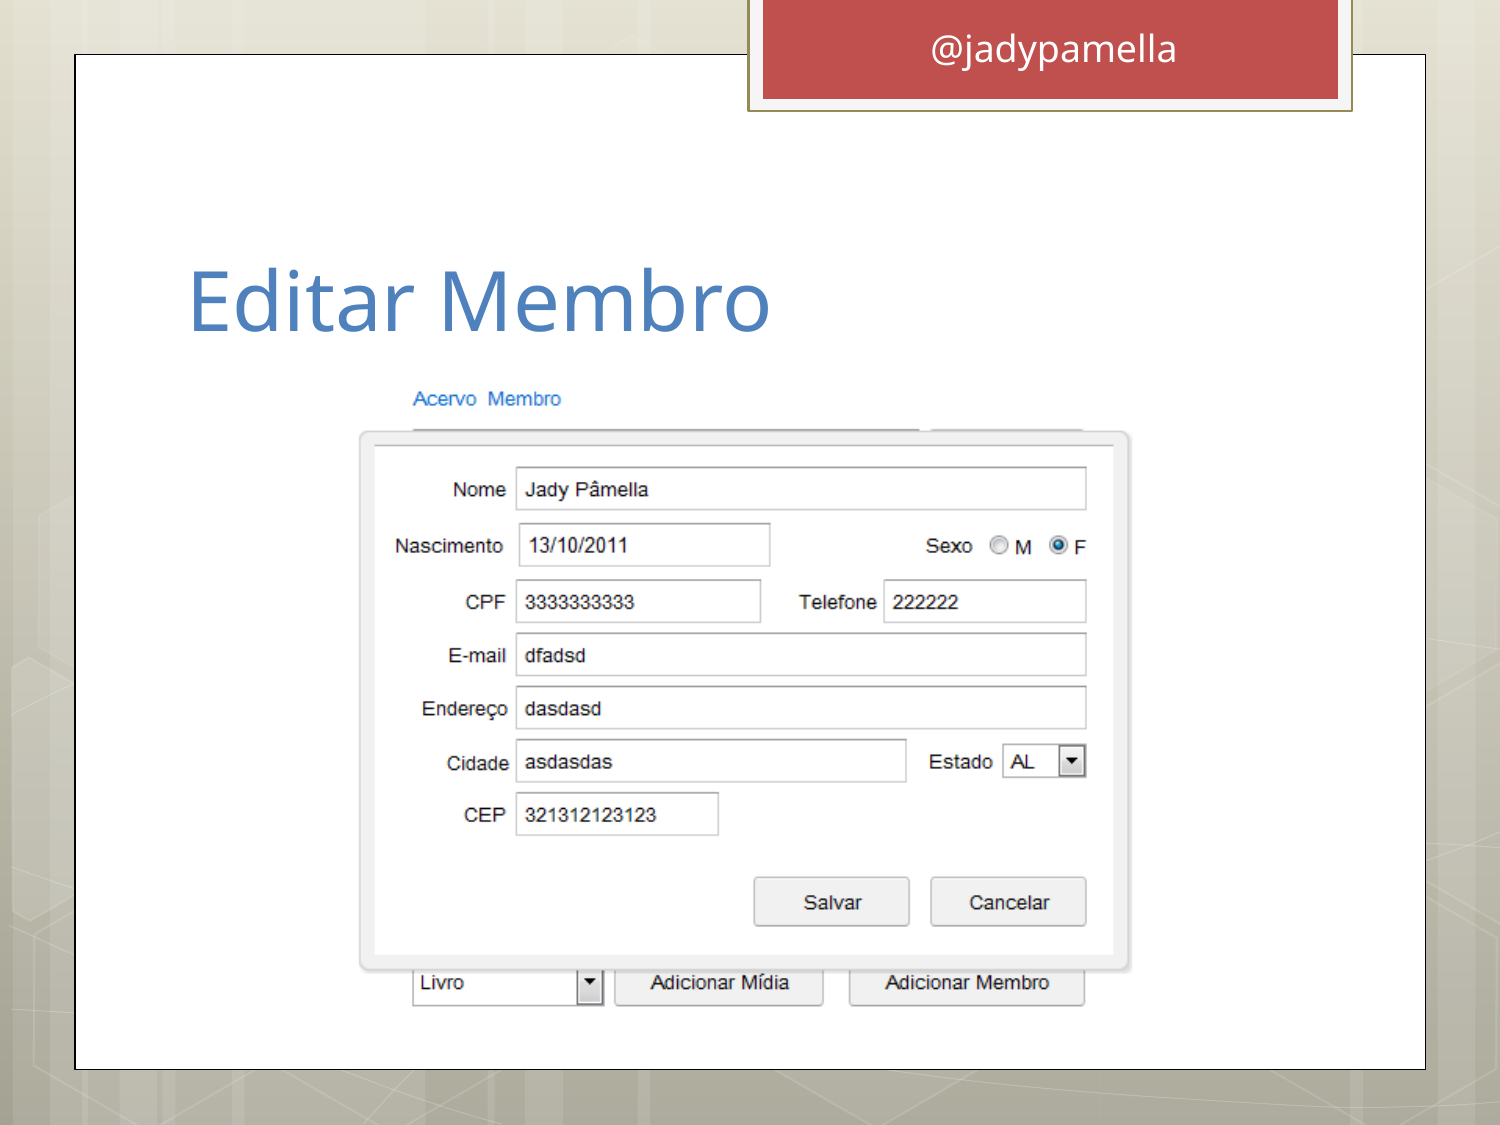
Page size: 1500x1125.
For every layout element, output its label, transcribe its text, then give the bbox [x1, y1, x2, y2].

text_box @jadypamella [915, 17, 1211, 79]
title Editar Membro [171, 168, 1324, 357]
picture [339, 373, 1159, 1038]
